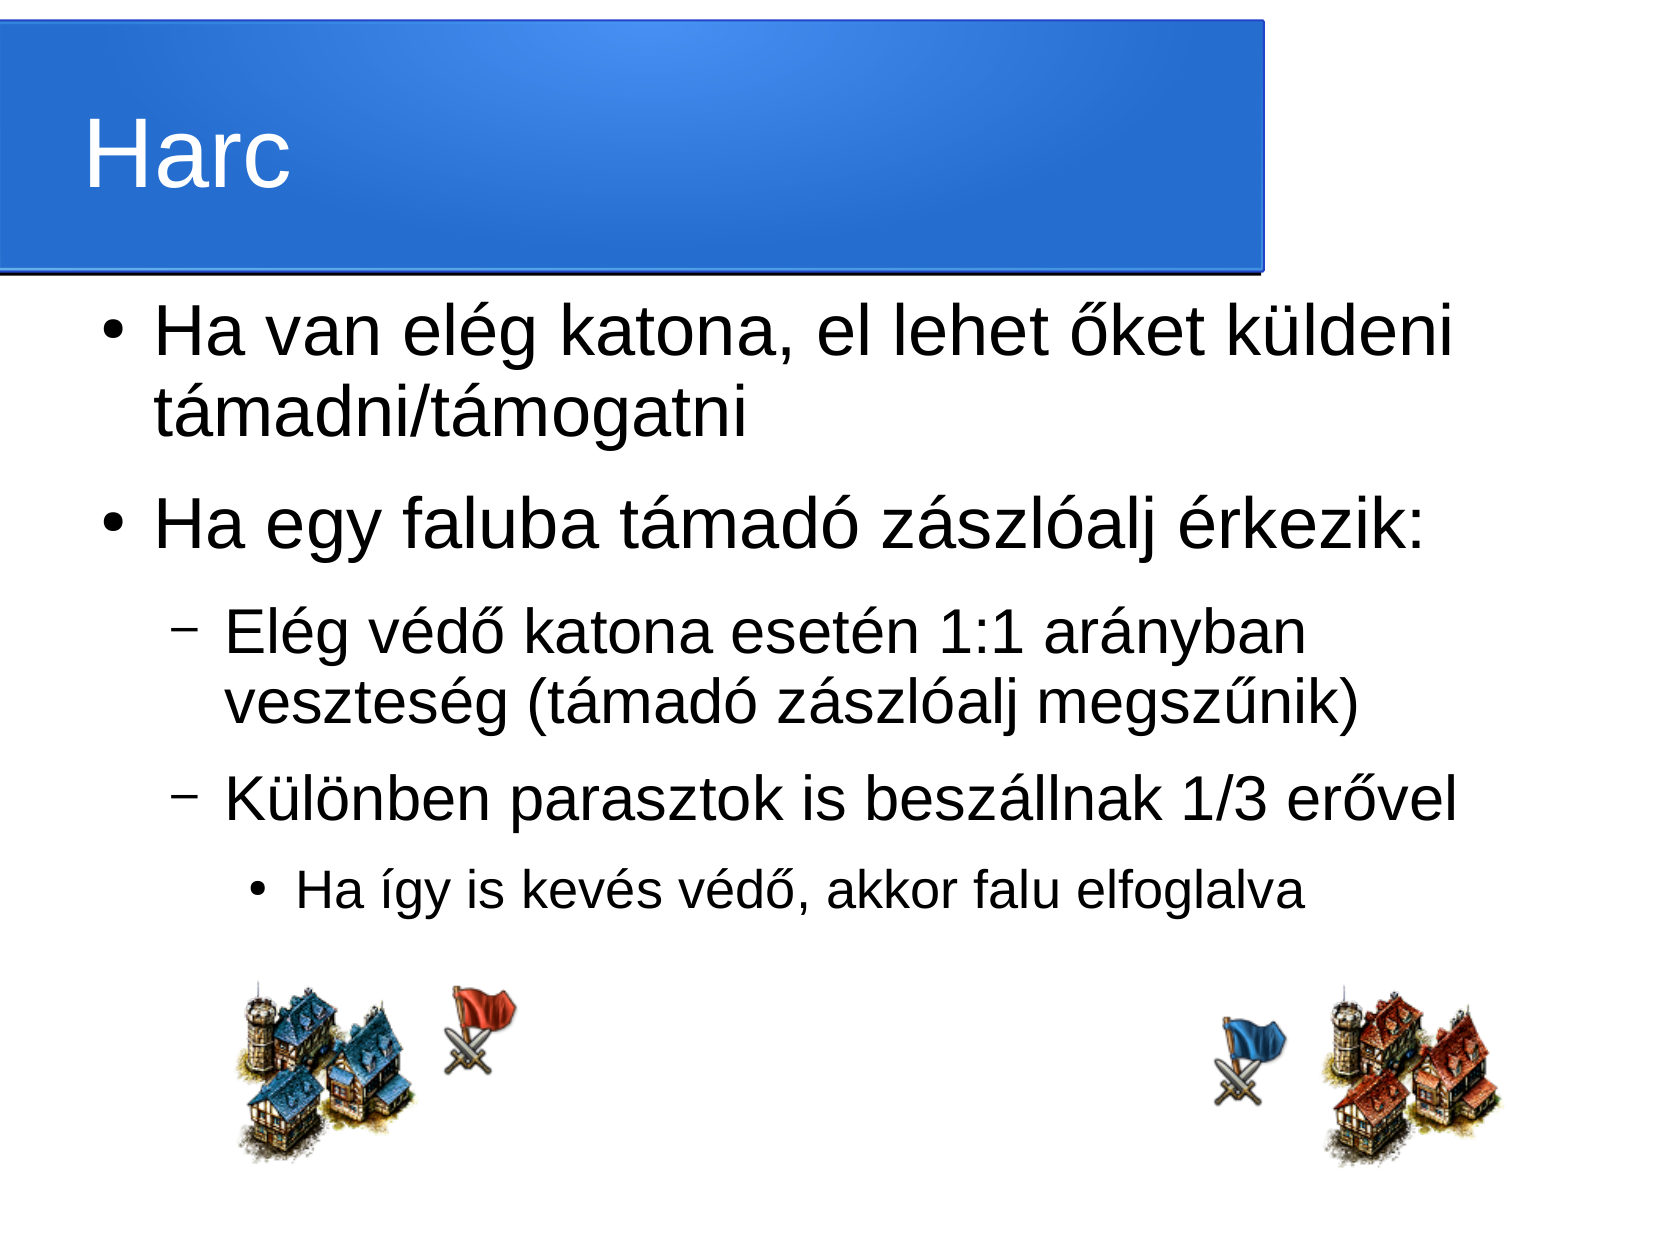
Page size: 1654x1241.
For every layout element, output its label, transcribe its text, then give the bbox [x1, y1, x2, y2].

picture [437, 980, 523, 1082]
picture [1309, 973, 1510, 1175]
picture [223, 969, 424, 1170]
list Ha van elég katona, el lehet őket küldeni támadni/támogatni Ha egy faluba támadó zászlóalj érkezik: Elég védő katona esetén 1:1 arányban veszteség (támadó zászlóalj megszűnik) Különben parasztok is beszállnak 1/3 erővel Ha így is kevés védő, akkor falu elfoglalva [82, 290, 1538, 1010]
picture [1207, 1011, 1293, 1113]
title Harc [82, 49, 1250, 257]
